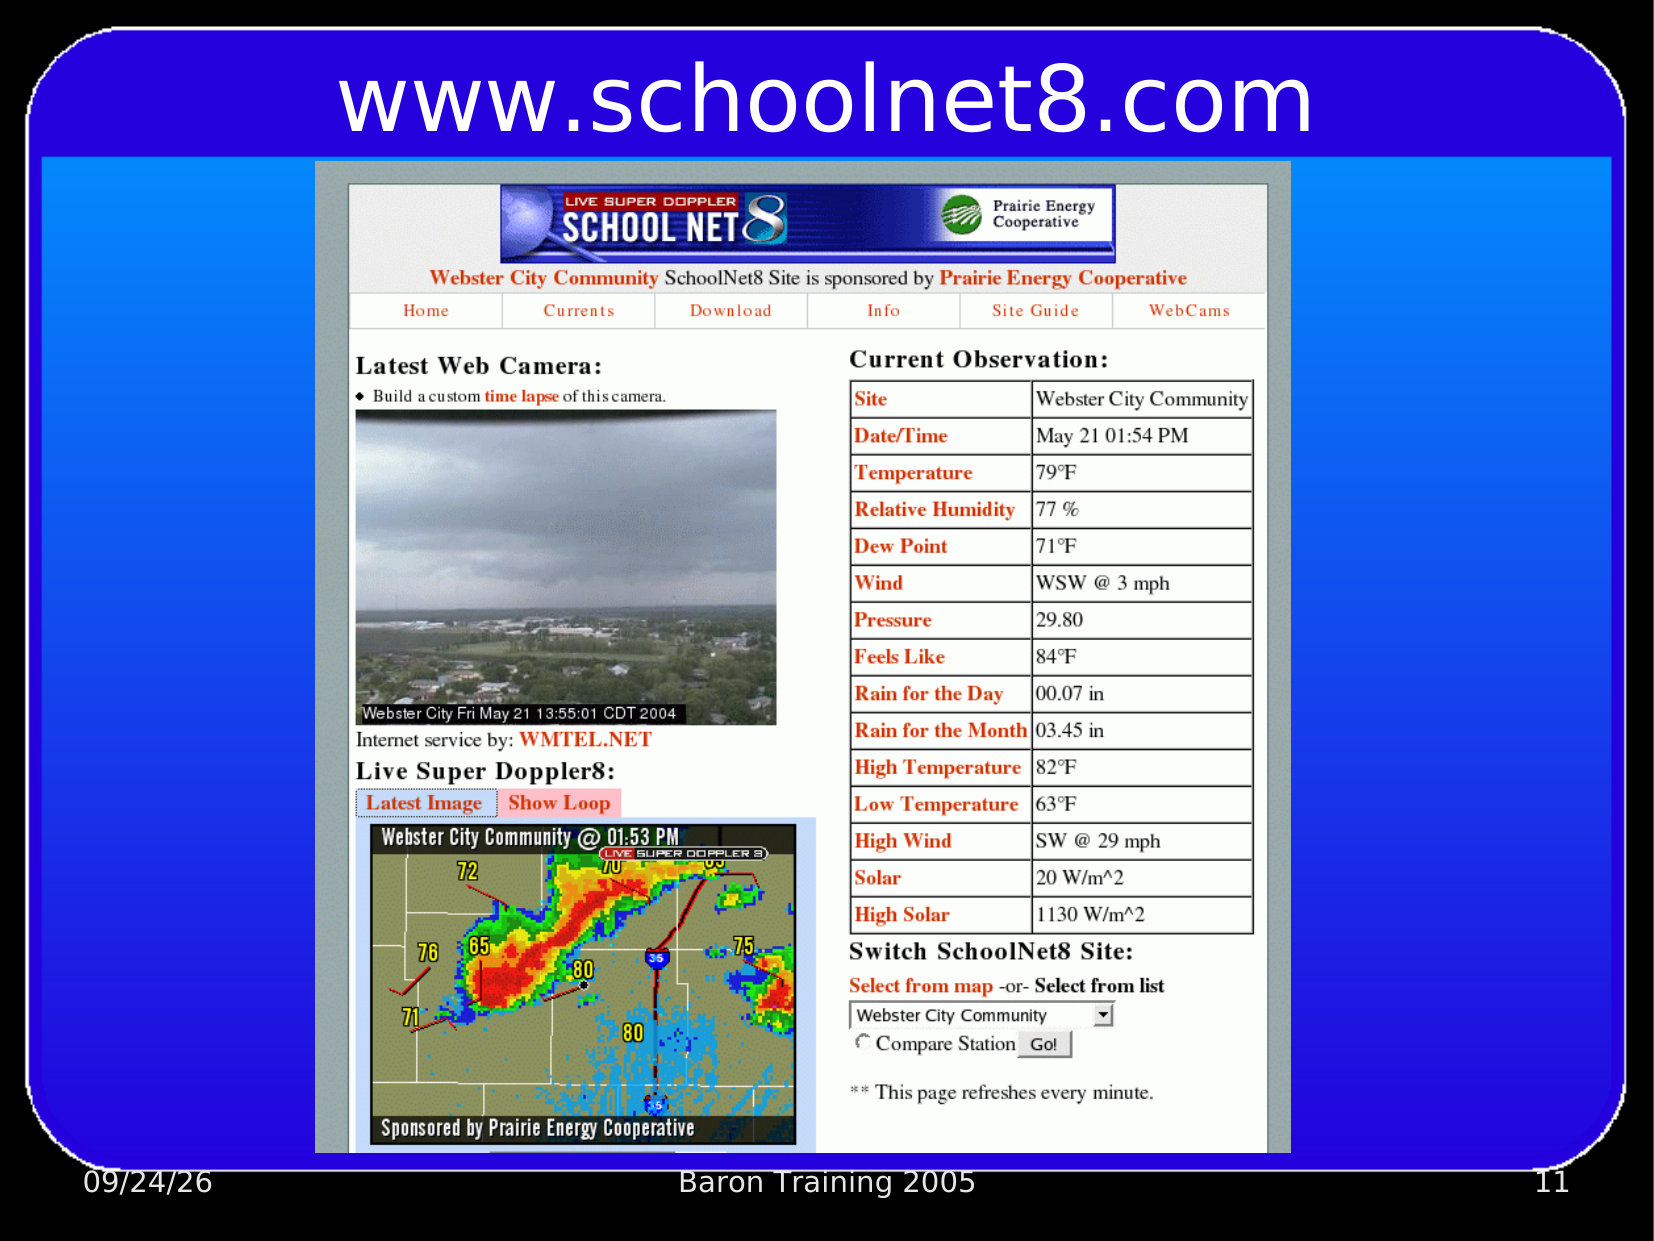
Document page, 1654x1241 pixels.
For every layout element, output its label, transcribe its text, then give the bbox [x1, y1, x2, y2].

title www.schoolnet8.com [82, 46, 1571, 154]
picture [0, 0, 1654, 1241]
